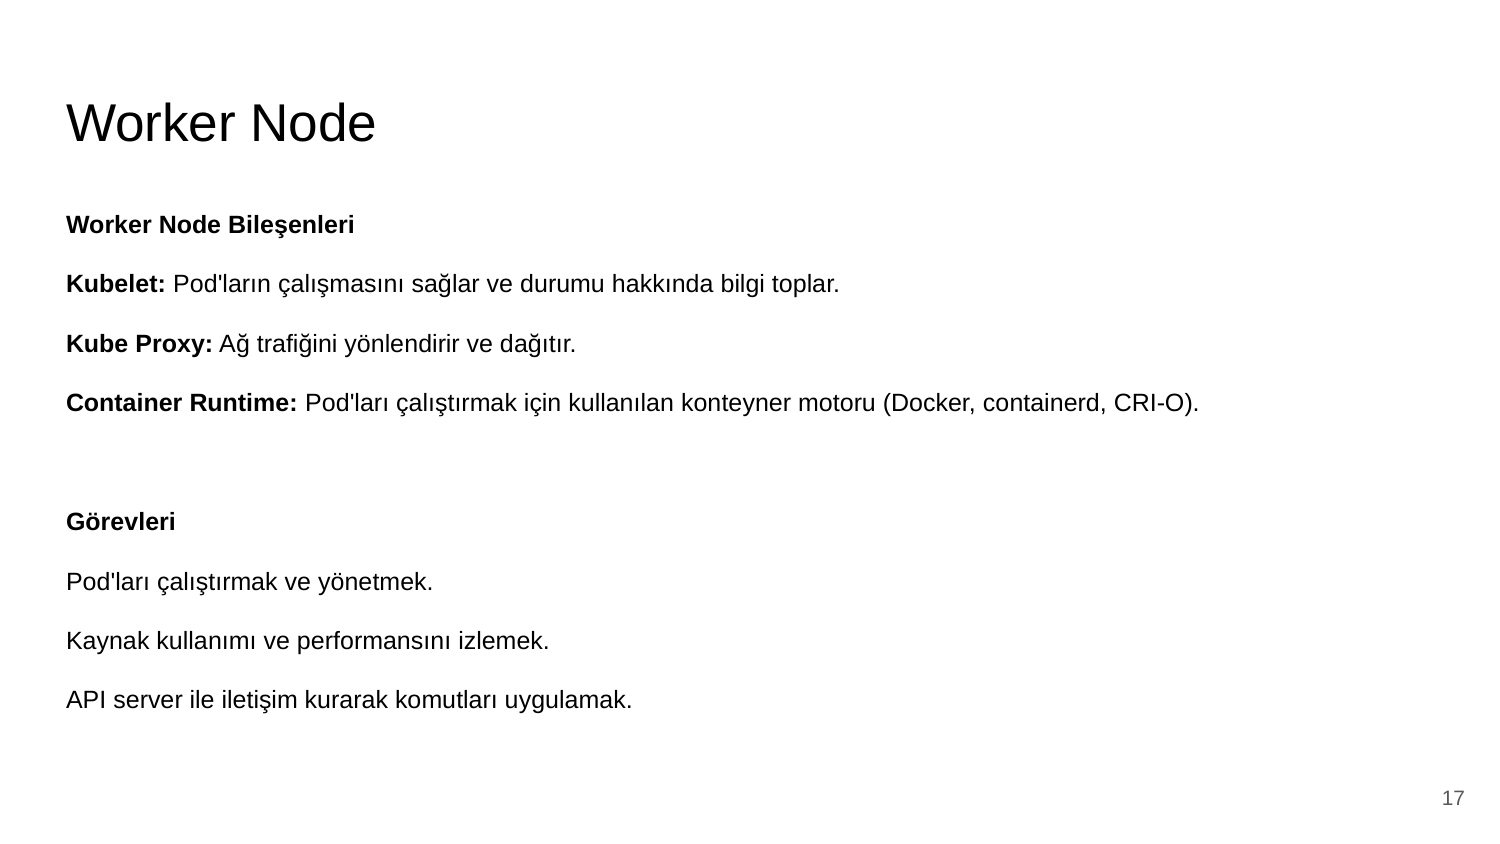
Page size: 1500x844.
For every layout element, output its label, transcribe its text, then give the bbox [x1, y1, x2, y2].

list Worker Node Bileşenleri Kubelet: Pod'ların çalışmasını sağlar ve durumu hakkında bilgi toplar. Kube Proxy: Ağ trafiğini yönlendirir ve dağıtır. Container Runtime: Pod'ları çalıştırmak için kullanılan konteyner motoru (Docker, containerd, CRI-O). Görevleri Pod'ları çalıştırmak ve yönetmek. Kaynak kullanımı ve performansını izlemek. API server ile iletişim kurarak komutları uygulamak. [51, 189, 1449, 750]
title Worker Node [51, 72, 1449, 167]
slide_number <number> [1389, 764, 1480, 830]
